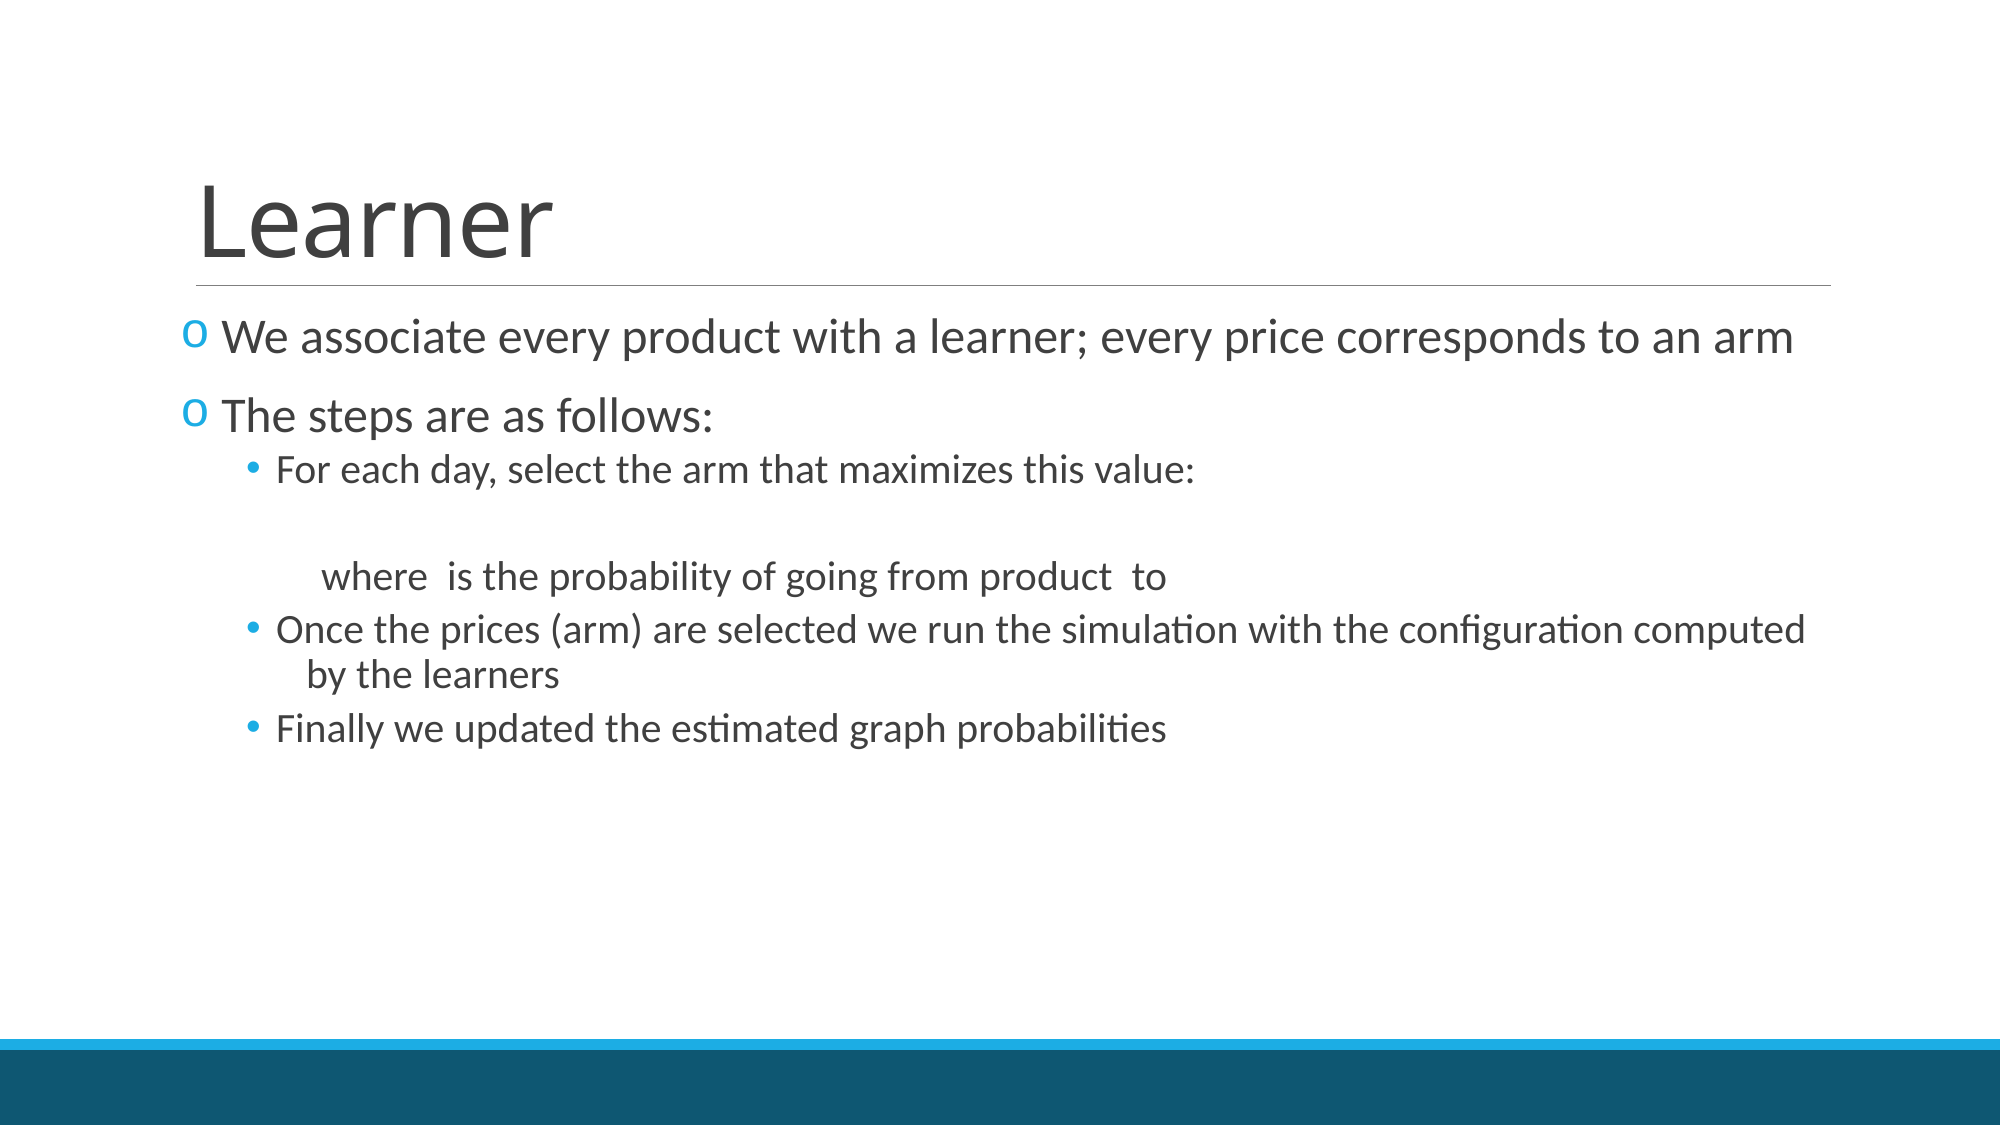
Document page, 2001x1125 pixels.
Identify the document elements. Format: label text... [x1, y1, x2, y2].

title Learner [180, 47, 1831, 286]
list We associate every product with a learner; every price corresponds to an arm The steps are as follows: For each day, select the arm that maximizes this value: where is the probability of going from product to Once the prices (arm) are selected we run the simulation with the configuration computed by the learners Finally we updated the estimated graph probabilities [180, 302, 1831, 963]
